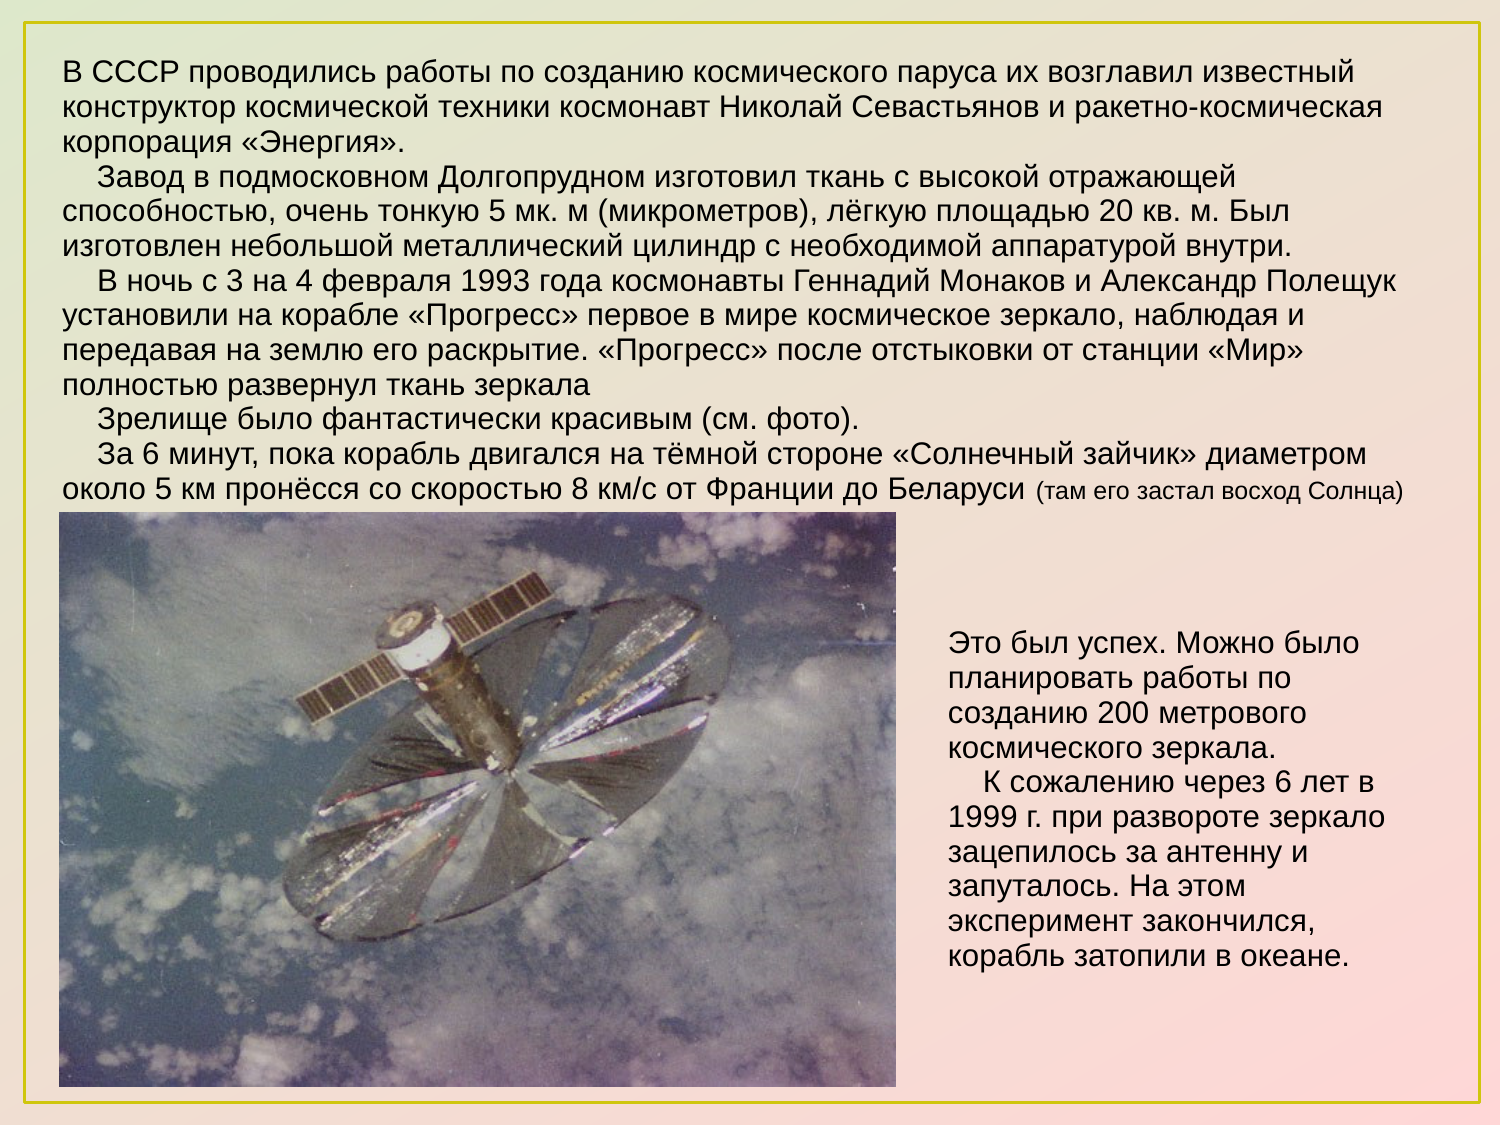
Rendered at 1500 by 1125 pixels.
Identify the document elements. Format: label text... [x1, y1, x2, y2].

text_box В СССР проводились работы по созданию космического паруса их возглавил известный конструктор космической техники космонавт Николай Севастьянов и ракетно-космическая корпорация «Энергия». Завод в подмосковном Долгопрудном изготовил ткань с высокой отражающей способностью, очень тонкую 5 мк. м (микрометров), лёгкую площадью 20 кв. м. Был изготовлен небольшой металлический цилиндр с необходимой аппаратурой внутри. В ночь с 3 на 4 февраля 1993 года космонавты Геннадий Монаков и Александр Полещук установили на корабле «Прогресс» первое в мире космическое зеркало, наблюдая и передавая на землю его раскрытие. «Прогресс» после отстыковки от станции «Мир» полностью развернул ткань зеркала Зрелище было фантастически красивым (см. фото). За 6 минут, пока корабль двигался на тёмной стороне «Солнечный зайчик» диаметром около 5 км пронёсся со скоростью 8 км/с от Франции до Беларуси (там его застал восход Солнца) [47, 47, 1430, 514]
text_box Это был успех. Можно было планировать работы по созданию 200 метрового космического зеркала. К сожалению через 6 лет в 1999 г. при развороте зеркало зацепилось за антенну и запуталось. На этом эксперимент закончился, корабль затопили в океане. [933, 618, 1453, 981]
picture [59, 514, 896, 1087]
